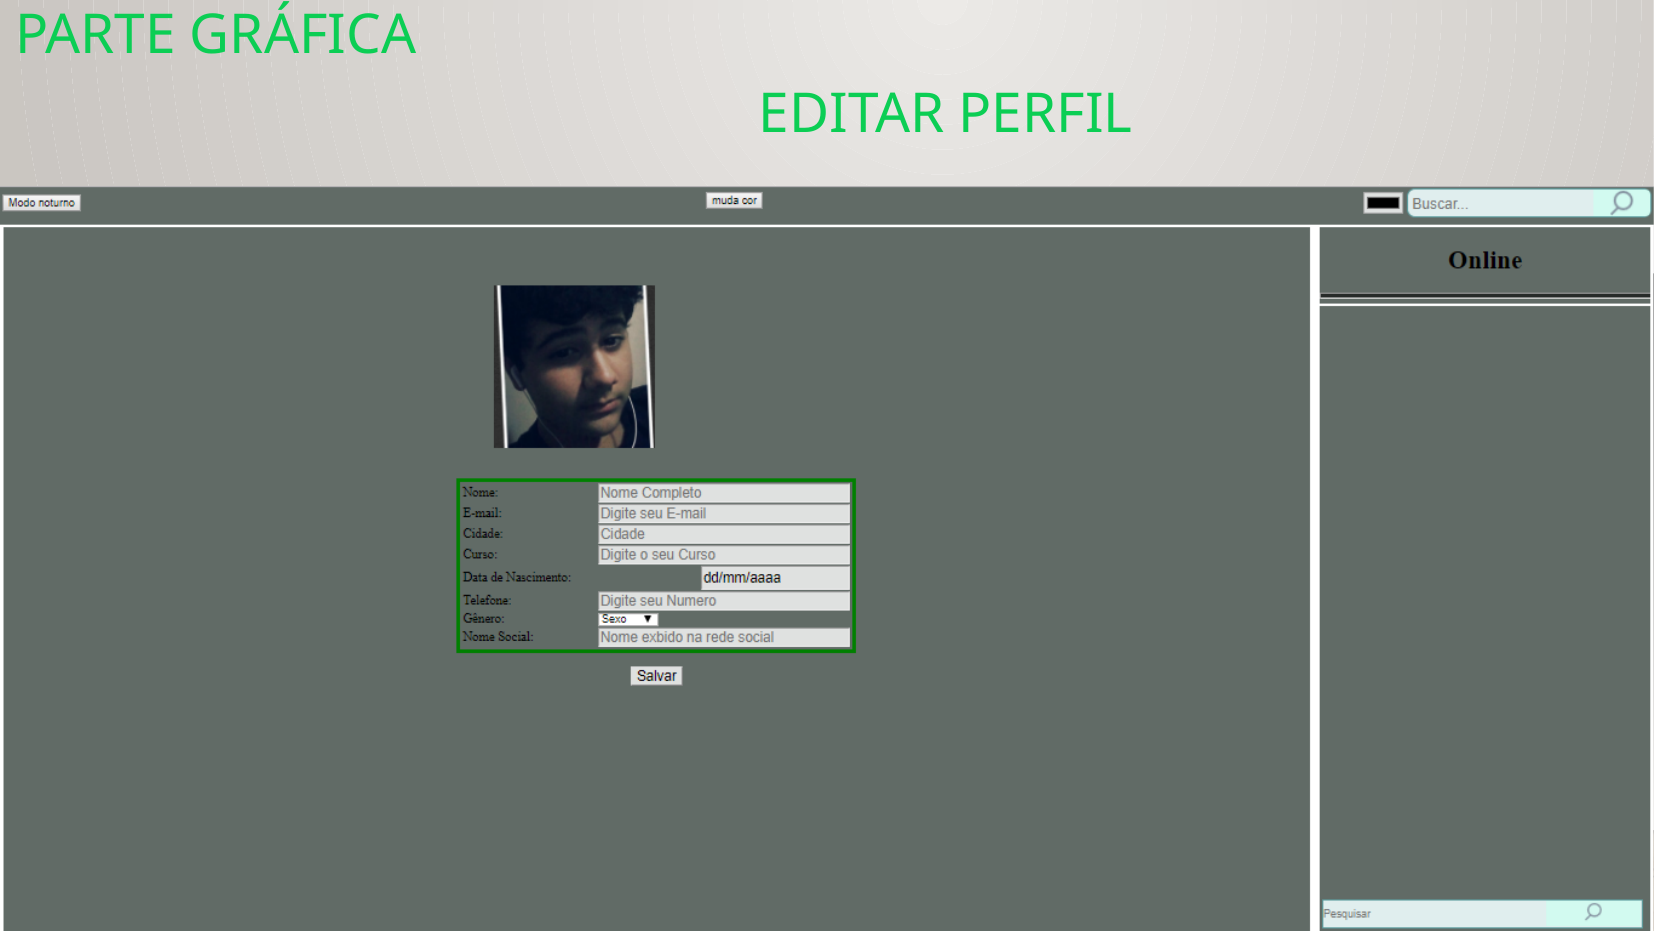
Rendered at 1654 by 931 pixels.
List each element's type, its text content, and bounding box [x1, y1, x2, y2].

title Parte Gráfica [0, 0, 1489, 154]
picture [0, 186, 1654, 931]
text_box Editar Perfil [744, 77, 1235, 172]
